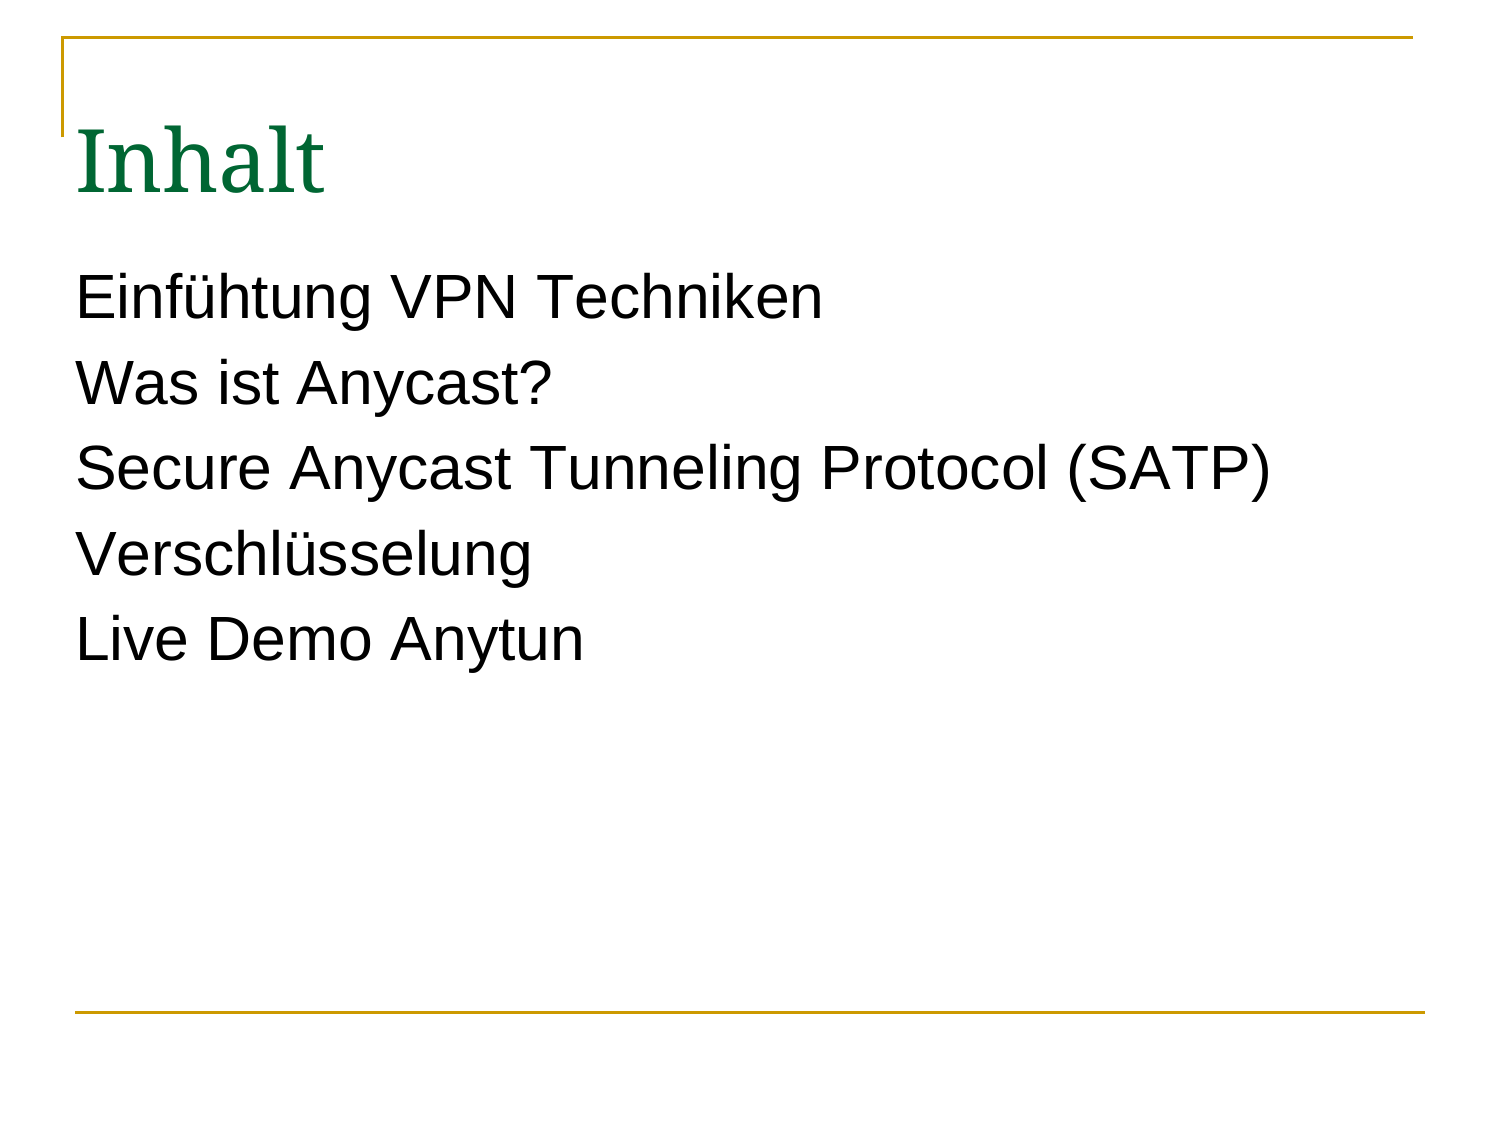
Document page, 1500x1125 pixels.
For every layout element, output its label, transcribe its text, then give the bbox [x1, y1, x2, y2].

title Inhalt [75, 52, 1426, 262]
list Einfühtung VPN Techniken Was ist Anycast? Secure Anycast Tunneling Protocol (SATP) Verschlüsselung Live Demo Anytun [75, 262, 1426, 991]
